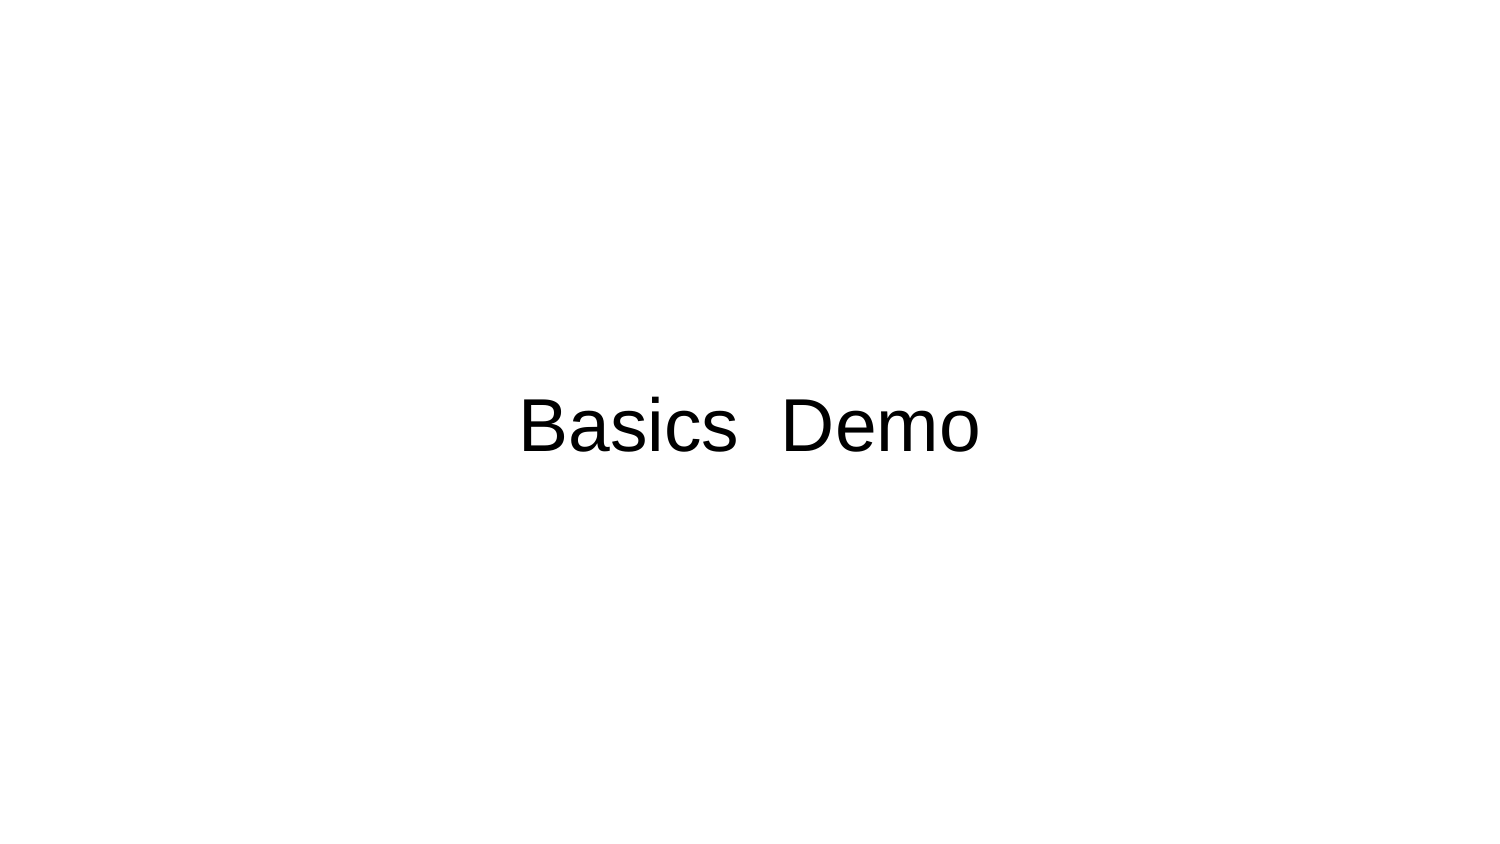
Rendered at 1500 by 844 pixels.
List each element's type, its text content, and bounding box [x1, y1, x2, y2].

title Basics Demo [51, 352, 1449, 491]
